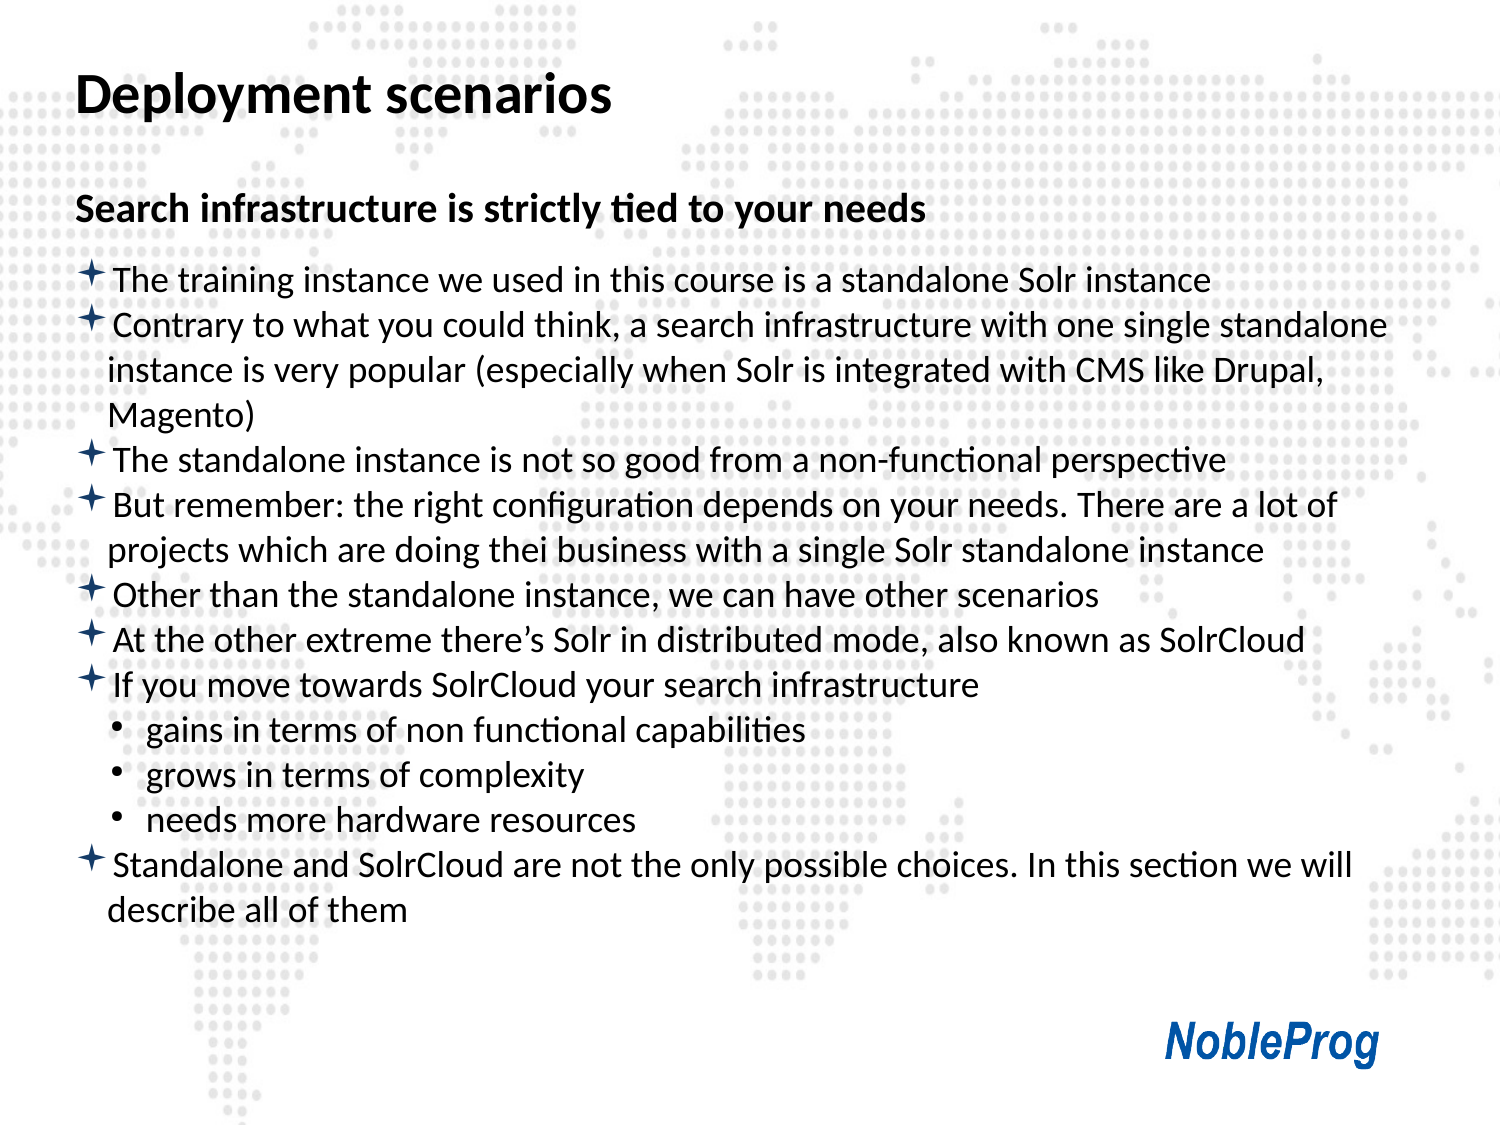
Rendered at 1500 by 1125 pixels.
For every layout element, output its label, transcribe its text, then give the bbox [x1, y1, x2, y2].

text_box Deployment scenarios [75, 55, 1425, 180]
text_box The training instance we used in this course is a standalone Solr instance Contrary to what you could think, a search infrastructure with one single standalone instance is very popular (especially when Solr is integrated with CMS like Drupal, Magento) The standalone instance is not so good from a non-functional perspective But remember: the right configuration depends on your needs. There are a lot of projects which are doing thei business with a single Solr standalone instance Other than the standalone instance, we can have other scenarios At the other extreme there’s Solr in distributed mode, also known as SolrCloud If you move towards SolrCloud your search infrastructure gains in terms of non functional capabilities grows in terms of complexity needs more hardware resources Standalone and SolrCloud are not the only possible choices. In this section we will describe all of them [1] https://lucene.apache.org/solr/guide/6_6/faceting.html#faceting [75, 255, 1425, 906]
picture [0, 0, 1500, 1125]
text_box Search infrastructure is strictly tied to your needs [75, 180, 1425, 255]
